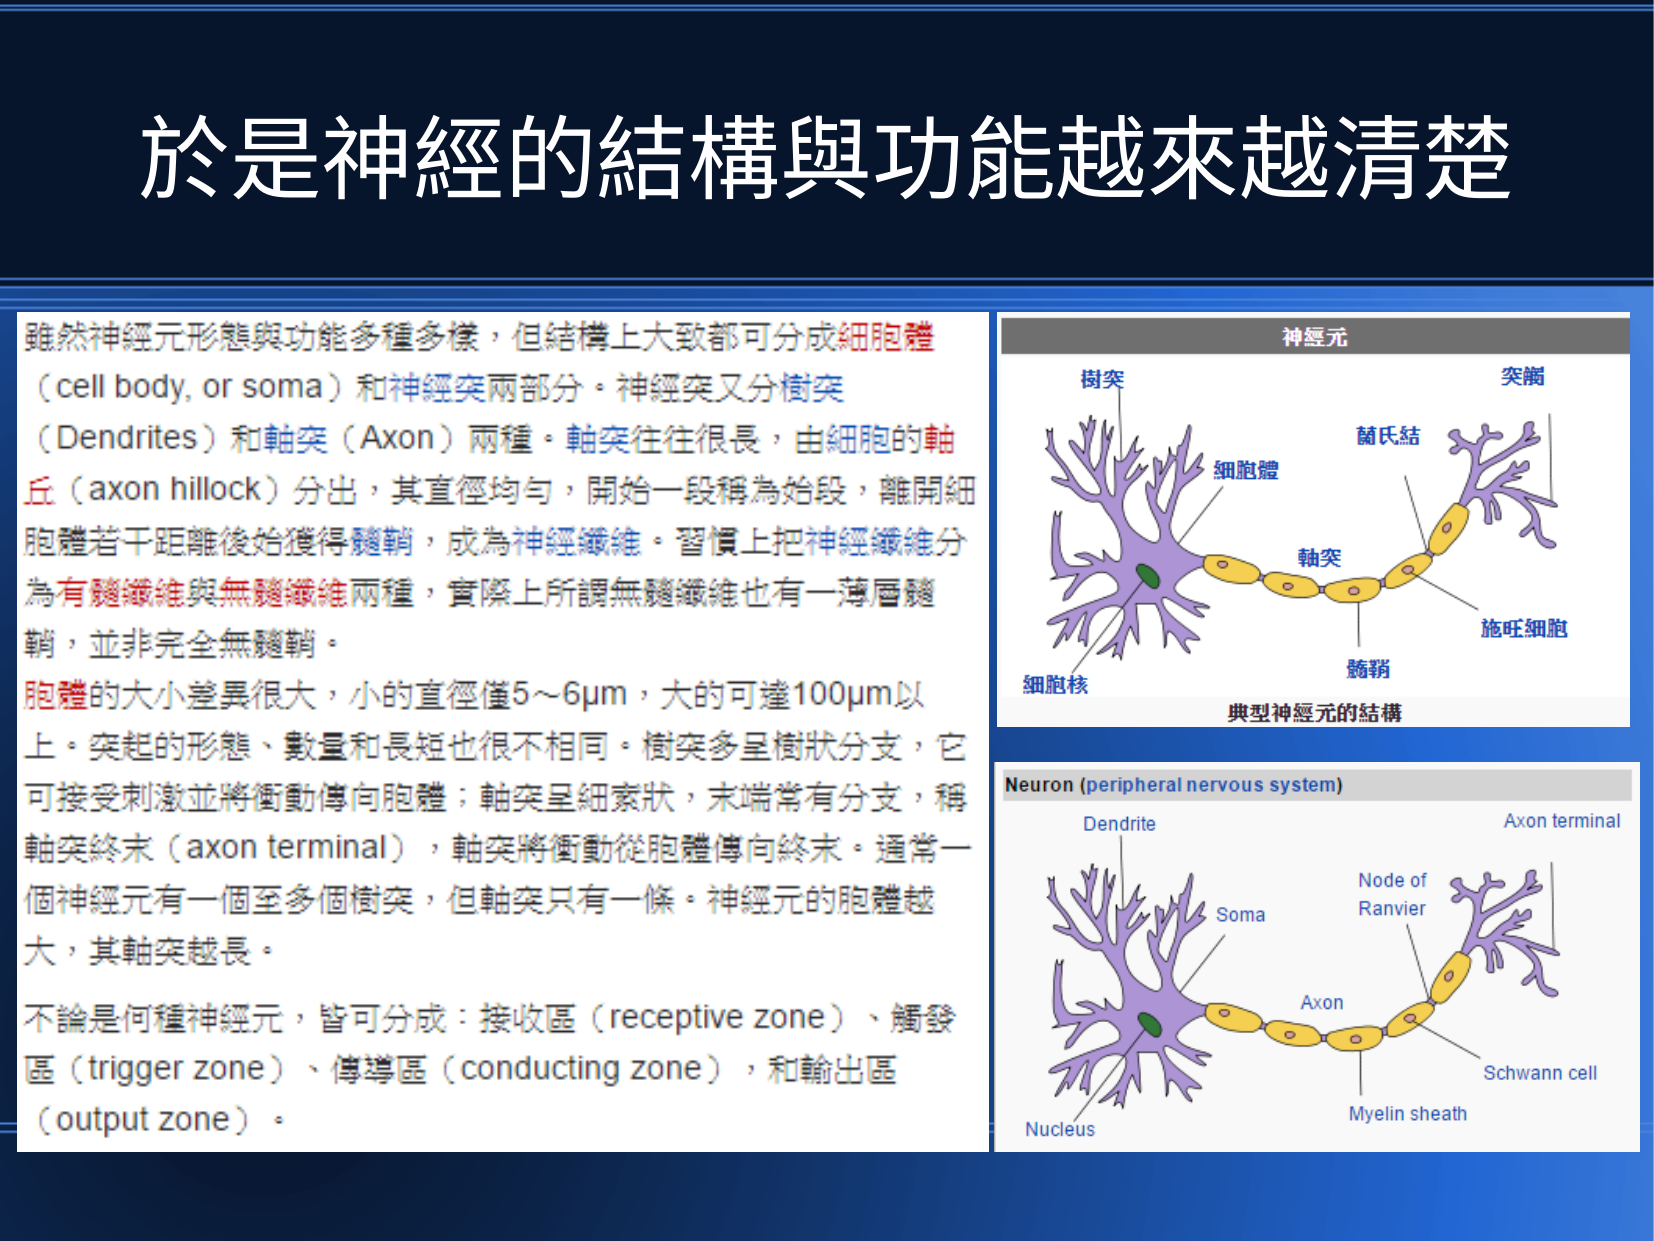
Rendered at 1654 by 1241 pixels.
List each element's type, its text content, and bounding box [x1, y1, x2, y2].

title 於是神經的結構與功能越來越清楚 [82, 49, 1571, 257]
picture [0, 0, 1654, 1241]
